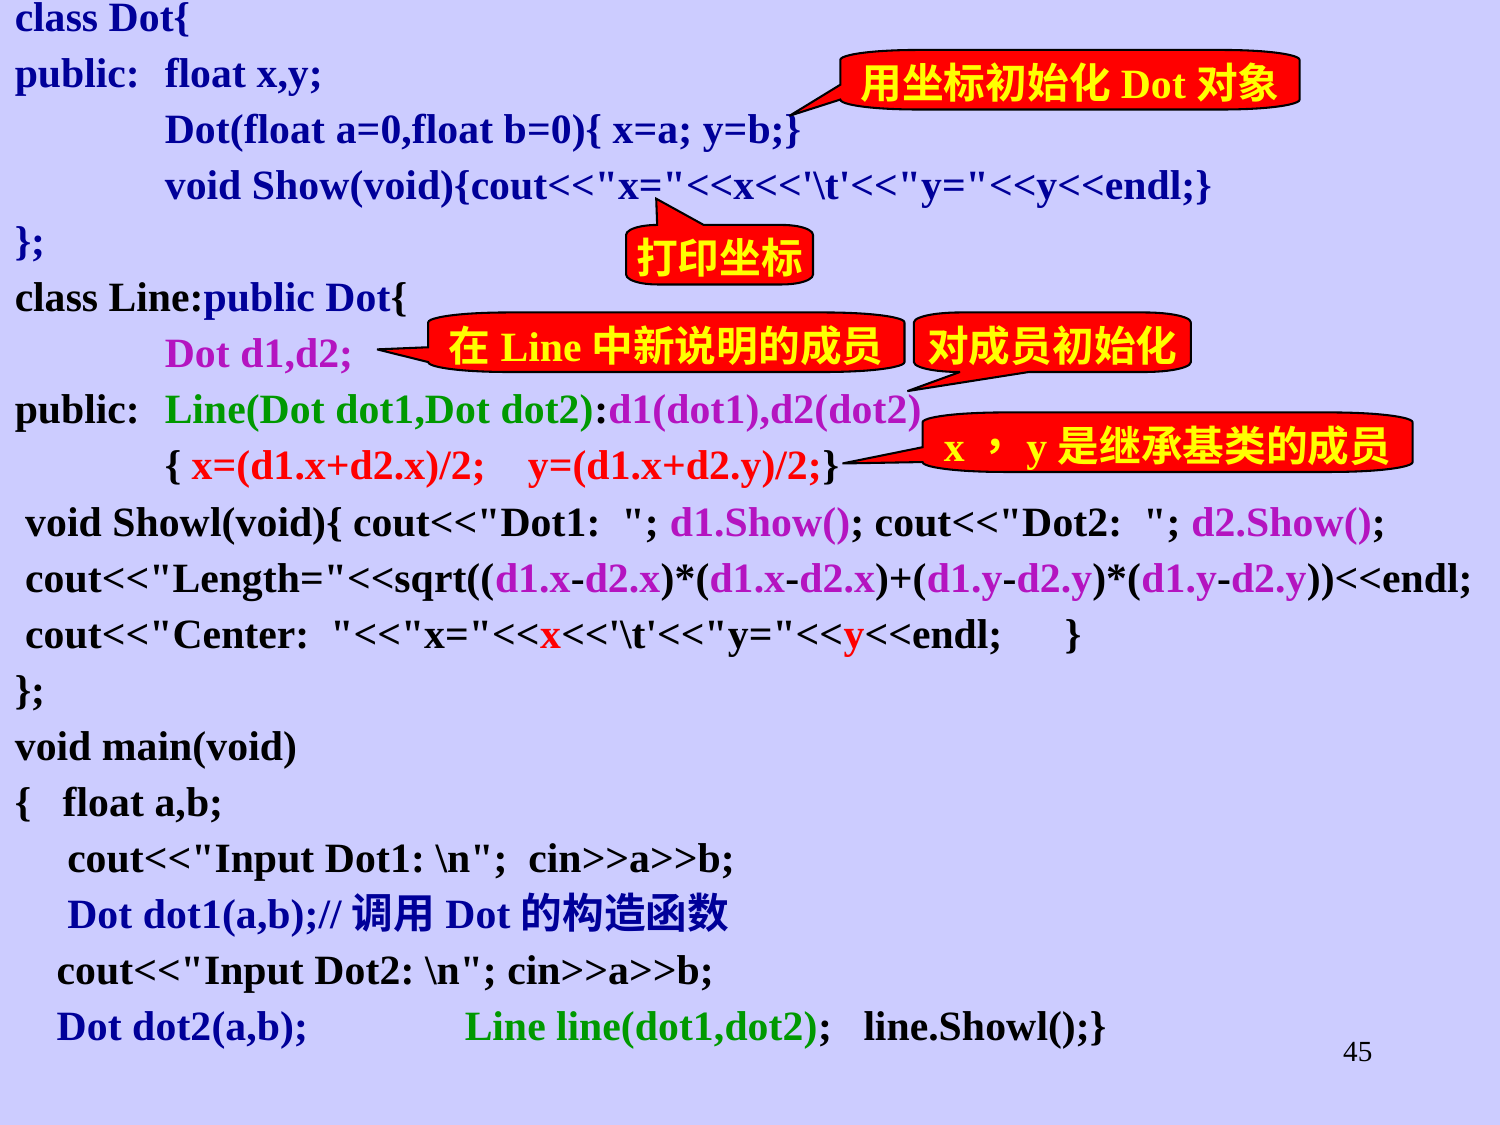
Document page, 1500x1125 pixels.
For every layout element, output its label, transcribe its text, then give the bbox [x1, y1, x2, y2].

text_box <编号> [1074, 1055, 1388, 1101]
text_box x，y是继承基类的成员 [842, 412, 1413, 472]
text_box 打印坐标 [626, 198, 814, 285]
text_box 用坐标初始化Dot对象 [789, 49, 1300, 116]
text_box 对成员初始化 [907, 312, 1191, 392]
text_box class Dot{ public: float x,y; Dot(float a=0,float b=0){ x=a; y=b;} void Show(void){cout<<"x="<<x<<'\t'<<"y="<<y<<endl;} }; class Line:public Dot{ Dot d1,d2; public: Line(Dot dot1,Dot dot2):d1(dot1),d2(dot2) { x=(d1.x+d2.x)/2; y=(d1.x+d2.y)/2;} void Showl(void){ cout<<"Dot1: "; d1.Show(); cout<<"Dot2: "; d2.Show(); cout<<"Length="<<sqrt((d1.x-d2.x)*(d1.x-d2.x)+(d1.y-d2.y)*(d1.y-d2.y))<<endl; cout<<"Center: "<<"x="<<x<<'\t'<<"y="<<y<<endl; } }; void main(void) { float a,b; cout<<"Input Dot1: \n"; cin>>a>>b; Dot dot1(a,b);//调用Dot的构造函数 cout<<"Input Dot2: \n"; cin>>a>>b; Dot dot2(a,b); Line line(dot1,dot2); line.Showl();} [0, 0, 1500, 1055]
text_box 在Line中新说明的成员 [377, 312, 905, 372]
